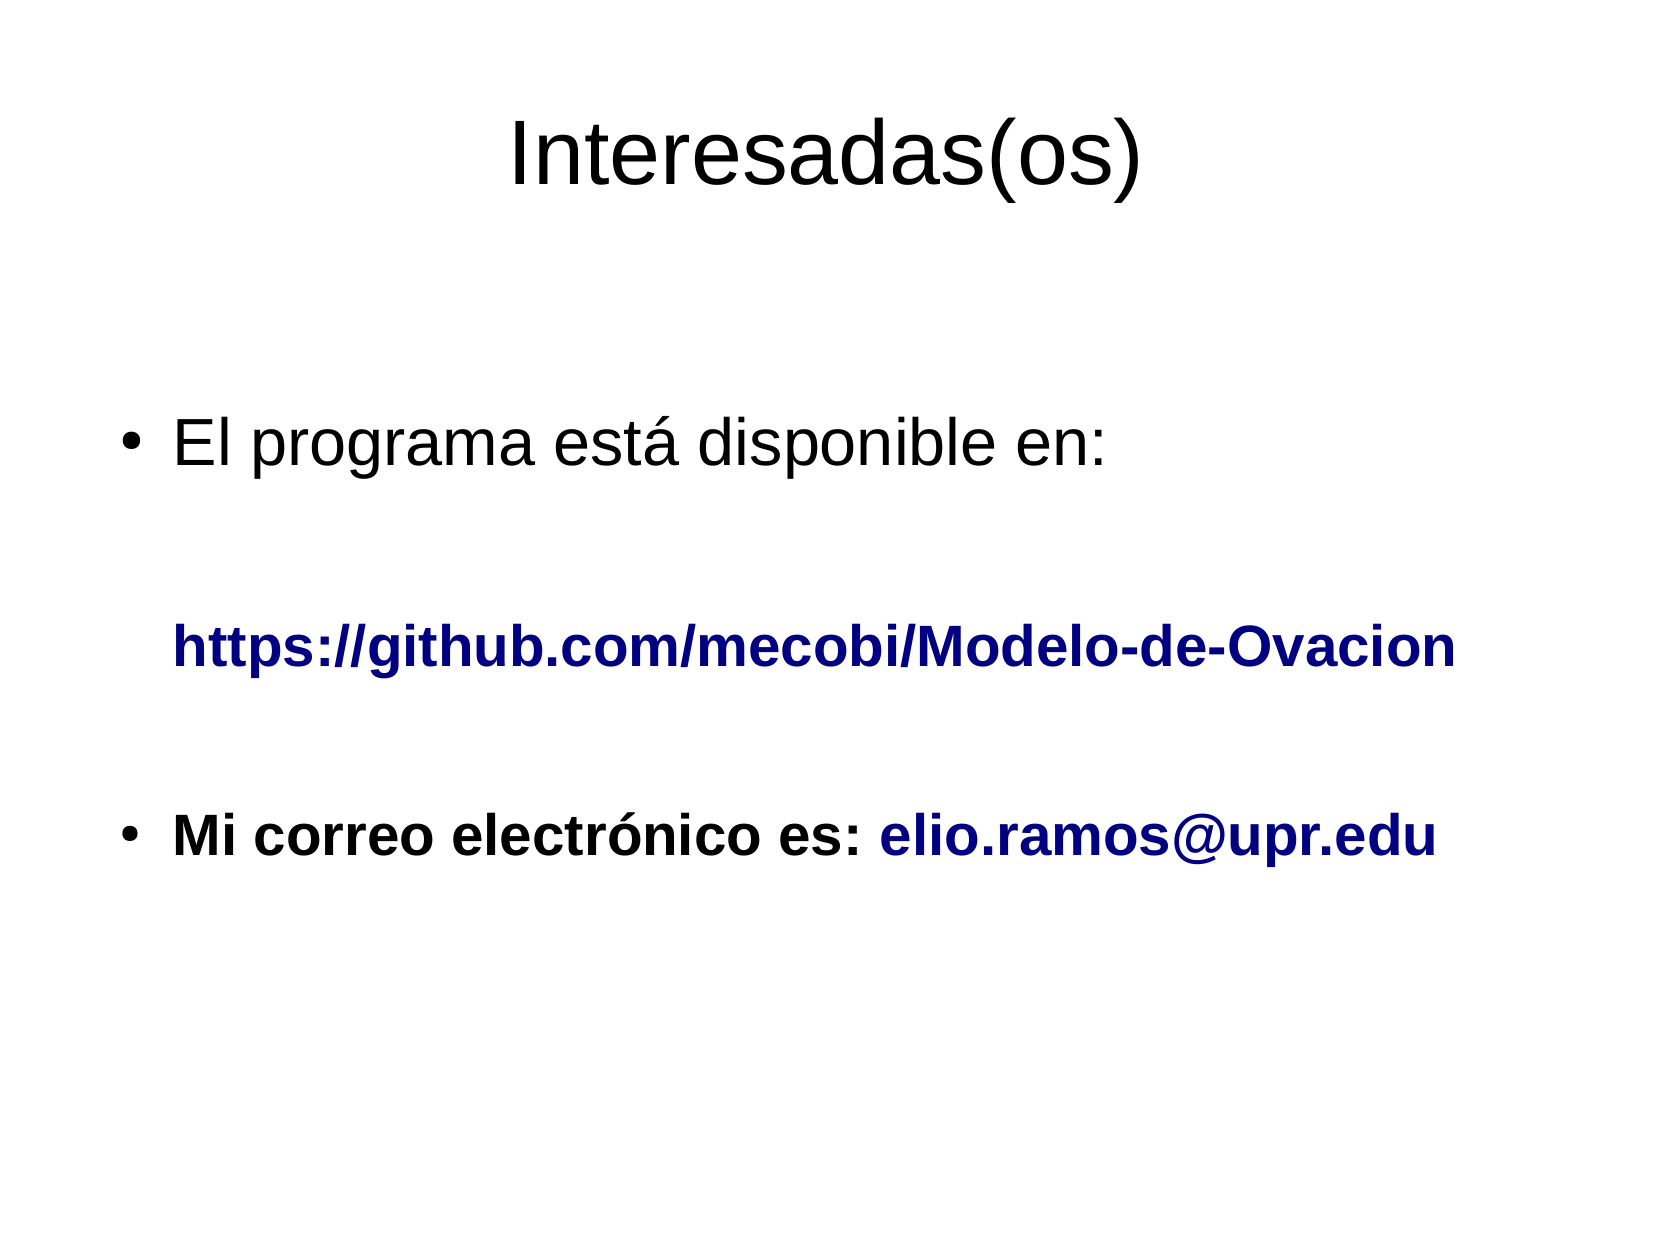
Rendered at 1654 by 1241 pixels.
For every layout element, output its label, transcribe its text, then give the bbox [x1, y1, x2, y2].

list El programa está disponible en: https://github.com/mecobi/Modelo-de-Ovacion Mi correo electrónico es: elio.ramos@upr.edu [101, 405, 1591, 985]
title Interesadas(os) [82, 49, 1571, 257]
